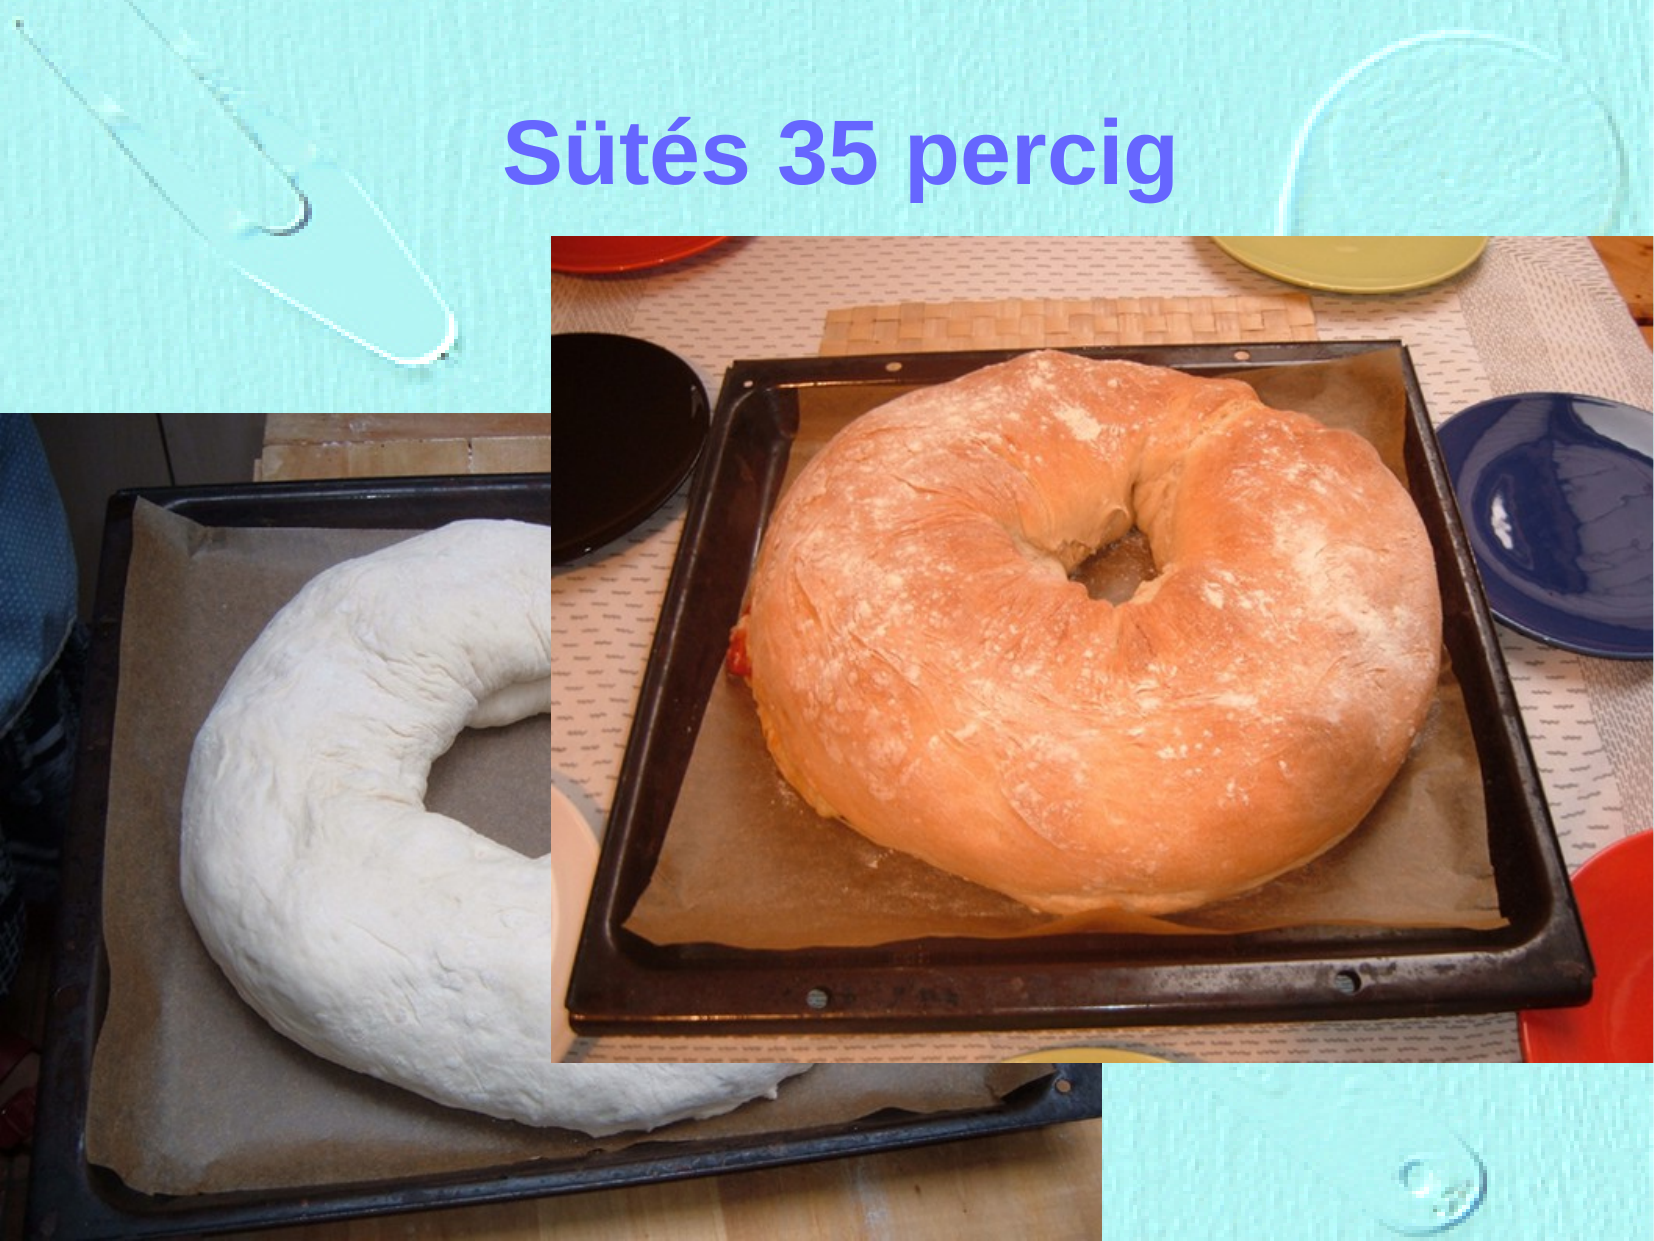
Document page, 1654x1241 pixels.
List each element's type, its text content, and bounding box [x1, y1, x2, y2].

picture [0, 0, 1654, 1241]
title Sütés 35 percig [82, 49, 1571, 257]
